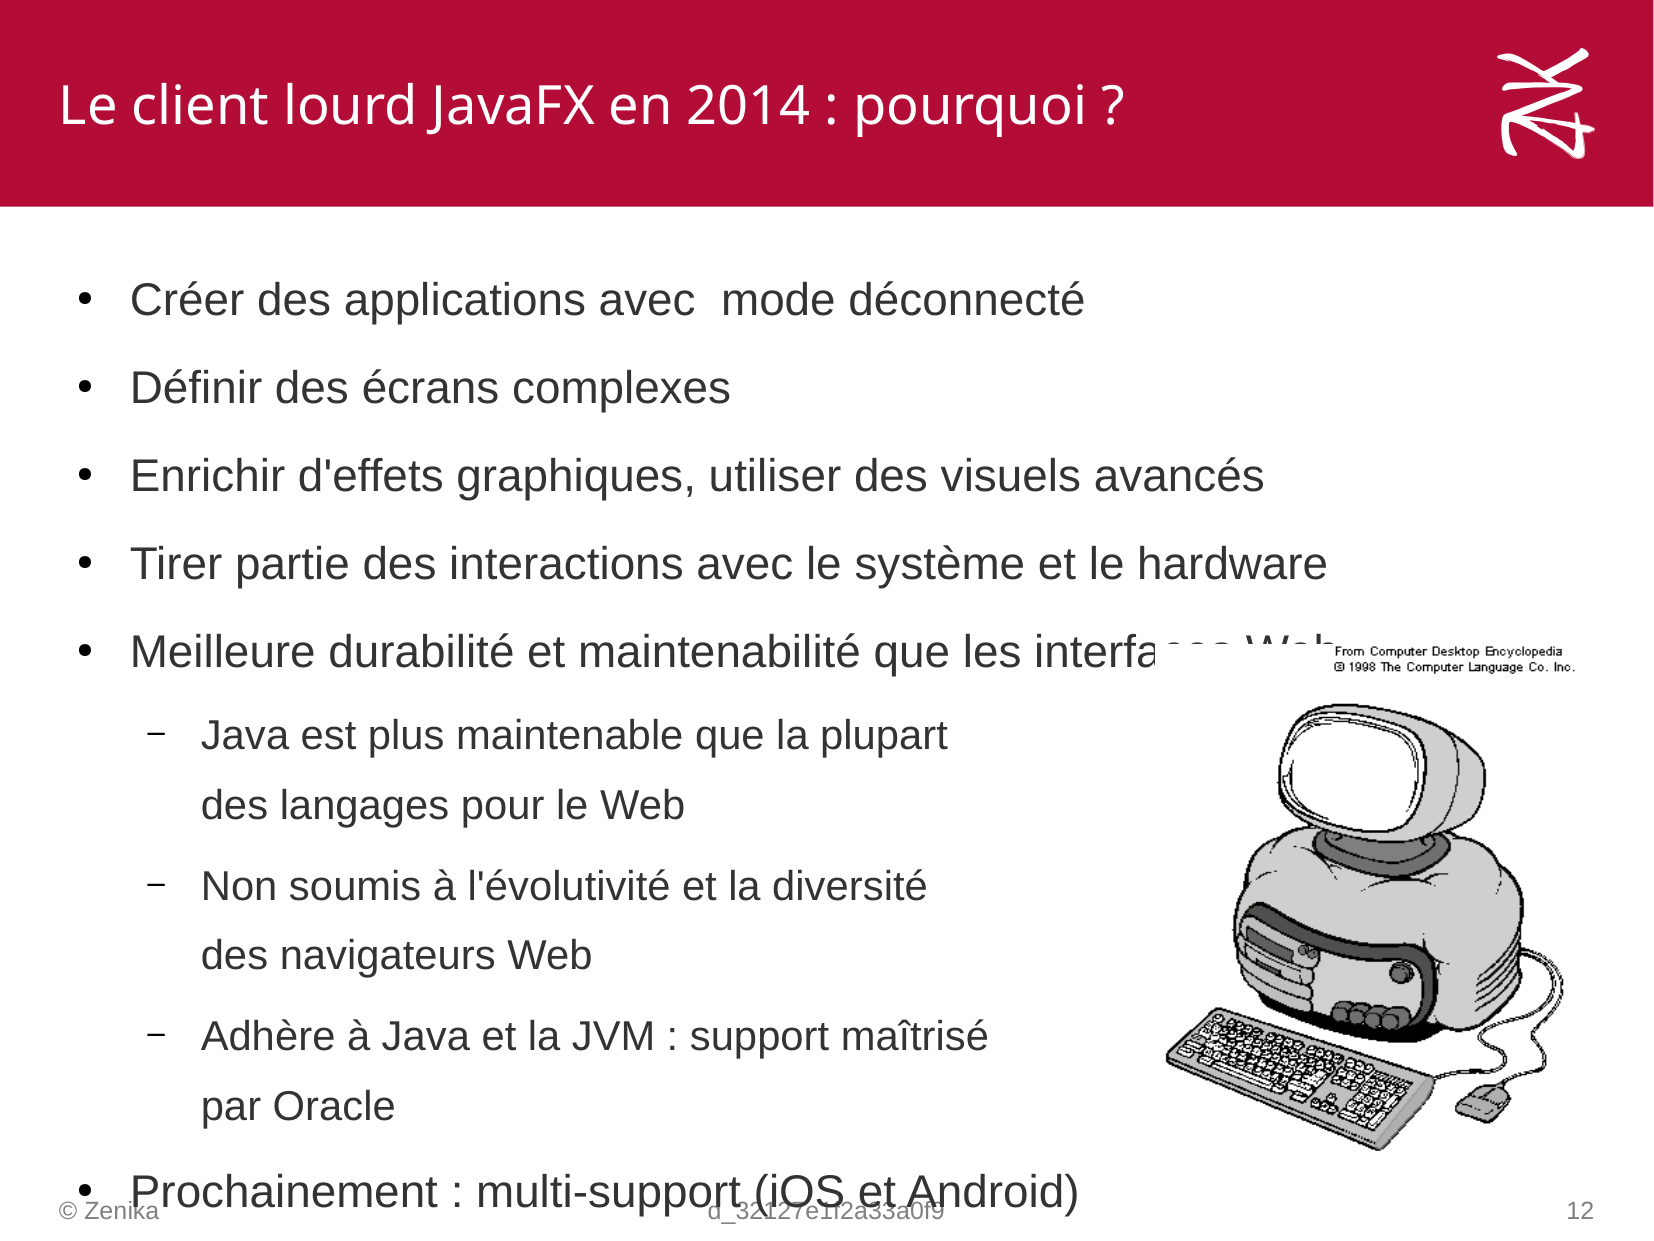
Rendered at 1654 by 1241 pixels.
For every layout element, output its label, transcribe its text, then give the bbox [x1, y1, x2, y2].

picture [1155, 644, 1576, 1164]
title Le client lourd JavaFX en 2014 : pourquoi ? [59, 29, 1595, 178]
list Créer des applications avec mode déconnecté Définir des écrans complexes Enrichir d'effets graphiques, utiliser des visuels avancés Tirer partie des interactions avec le système et le hardware Meilleure durabilité et maintenabilité que les interfaces Web Java est plus maintenable que la plupart des langages pour le Web Non soumis à l'évolutivité et la diversité des navigateurs Web Adhère à Java et la JVM : support maîtrisé par Oracle Prochainement : multi-support (iOS et Android) [59, 248, 1595, 1164]
